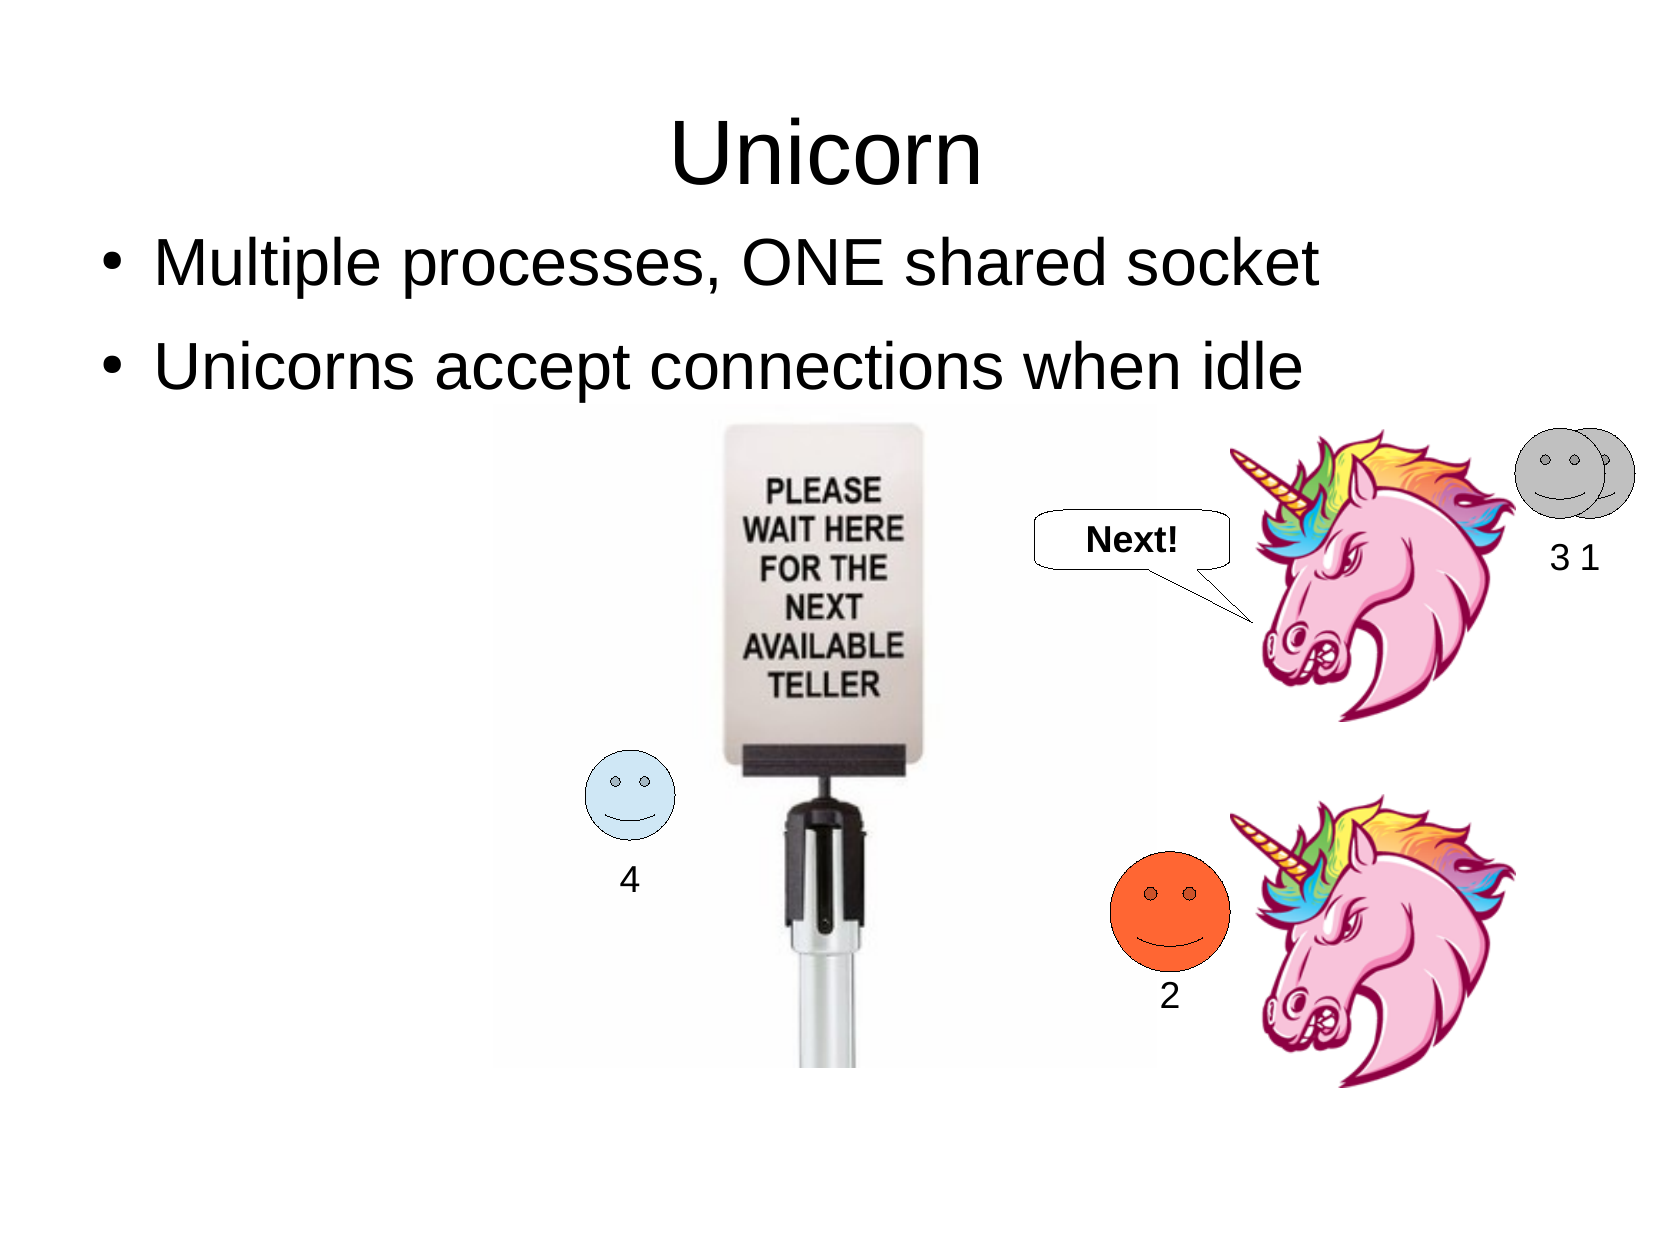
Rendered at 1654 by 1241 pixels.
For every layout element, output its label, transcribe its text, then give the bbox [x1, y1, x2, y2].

text_box 1 [1576, 428, 1636, 519]
picture [493, 1044, 1157, 1068]
list Multiple processes, ONE shared socket Unicorns accept connections when idle [82, 225, 1571, 1044]
text_box 3 [1571, 429, 1606, 517]
title Unicorn [82, 49, 1571, 225]
picture [1230, 1044, 1516, 1088]
